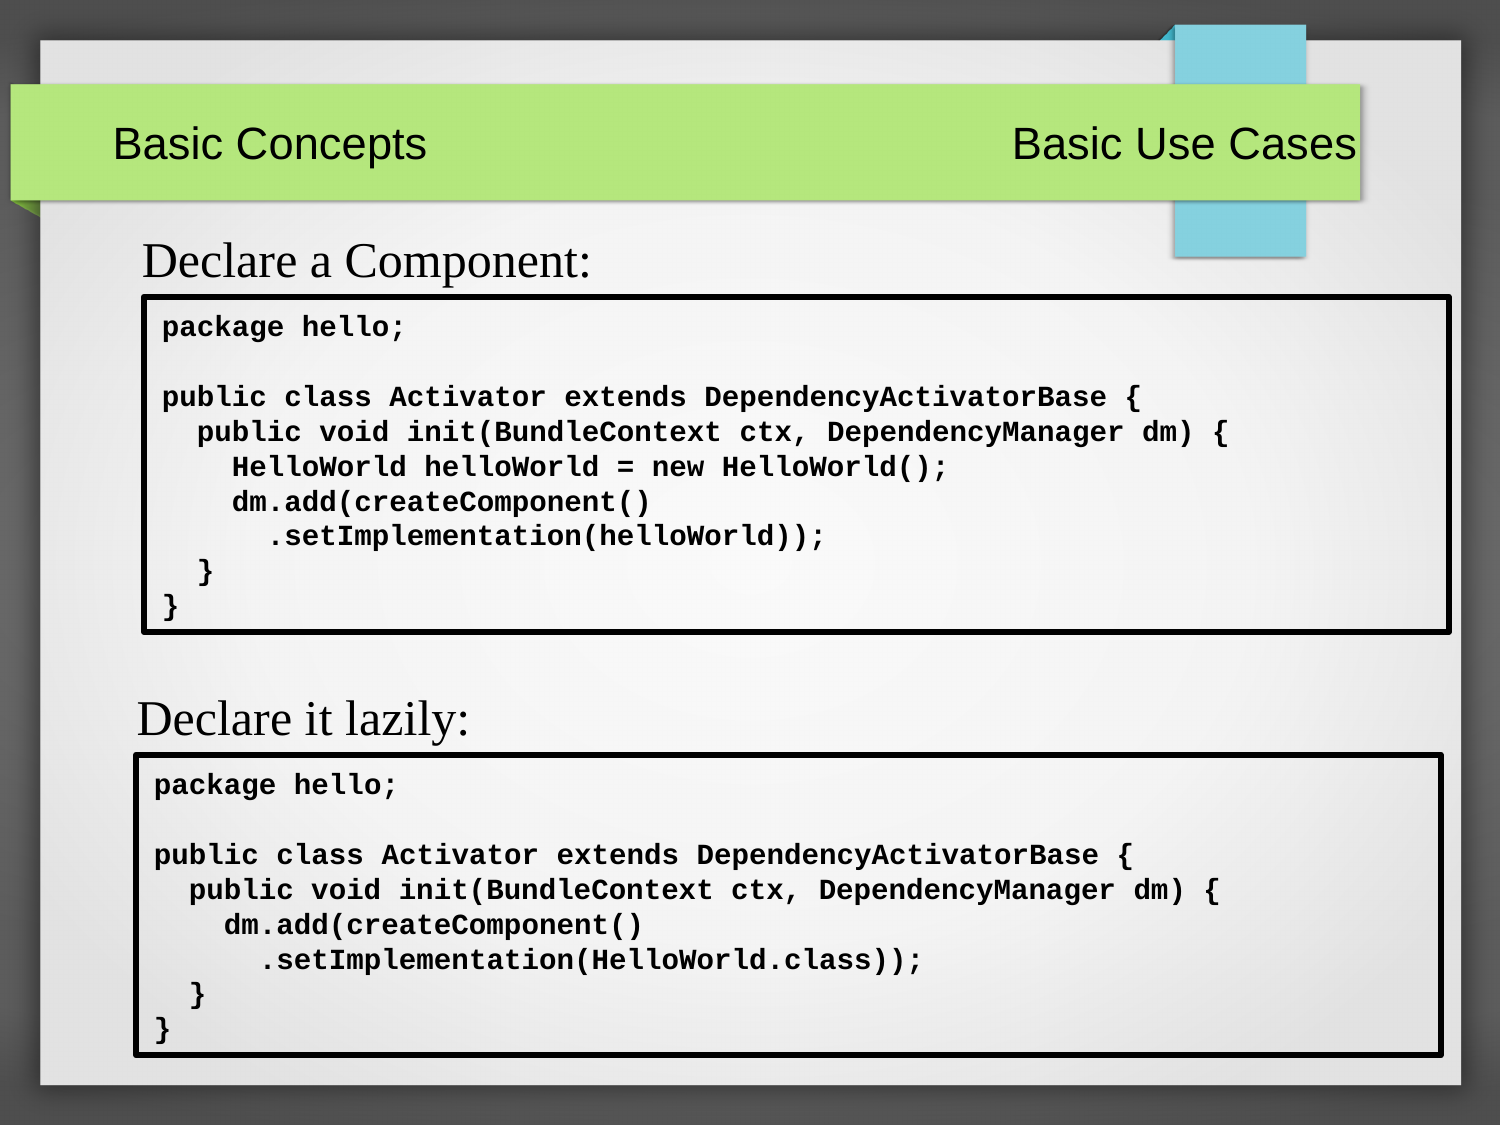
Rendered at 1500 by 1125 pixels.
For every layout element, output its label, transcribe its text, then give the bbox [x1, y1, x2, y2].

text_box Declare a Component: [127, 219, 607, 295]
title Basic Concepts Basic Use Cases [112, 57, 1388, 231]
text_box Declare it lazily: [121, 678, 487, 753]
text_box package hello; public class Activator extends DependencyActivatorBase { public void init(BundleContext ctx, DependencyManager dm) { HelloWorld helloWorld = new HelloWorld(); dm.add(createComponent() .setImplementation(helloWorld)); } } [144, 296, 1449, 633]
picture [0, 0, 1500, 1125]
text_box package hello; public class Activator extends DependencyActivatorBase { public void init(BundleContext ctx, DependencyManager dm) { dm.add(createComponent() .setImplementation(HelloWorld.class)); } } [136, 754, 1441, 1056]
